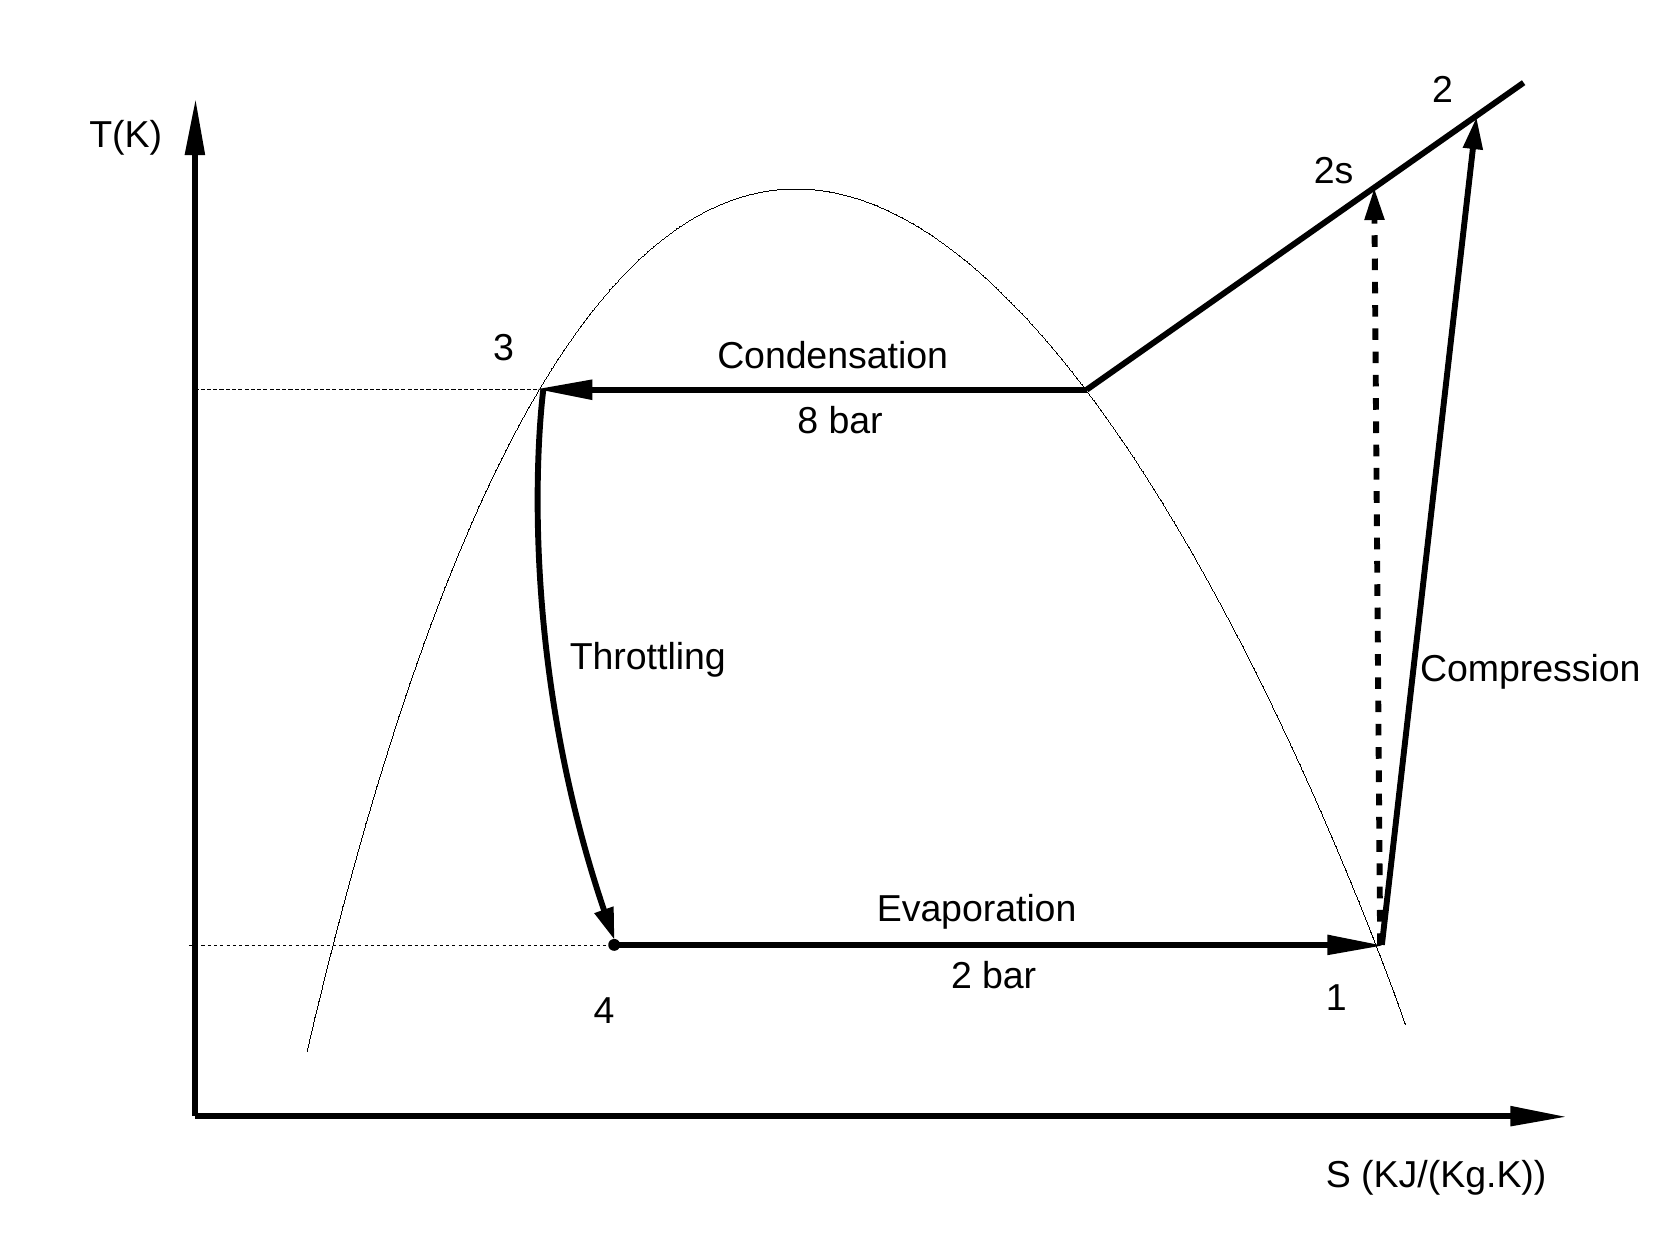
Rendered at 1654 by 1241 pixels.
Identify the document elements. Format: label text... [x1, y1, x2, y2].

text_box 2s [1299, 141, 1369, 199]
text_box Evaporation [862, 879, 1092, 937]
text_box Throttling [555, 628, 741, 686]
text_box Compression [1414, 640, 1654, 697]
text_box 4 [578, 982, 630, 1040]
text_box 3 [478, 318, 529, 376]
text_box S (KJ/(Kg.K)) [1311, 1145, 1562, 1203]
text_box 8 bar [782, 392, 898, 449]
text_box Compression [1405, 640, 1413, 697]
text_box T(K) [74, 106, 178, 164]
text_box 2 [1417, 61, 1468, 119]
text_box 1 [1311, 968, 1362, 1026]
text_box Condensation [702, 327, 963, 384]
text_box 2 bar [936, 947, 1052, 1004]
